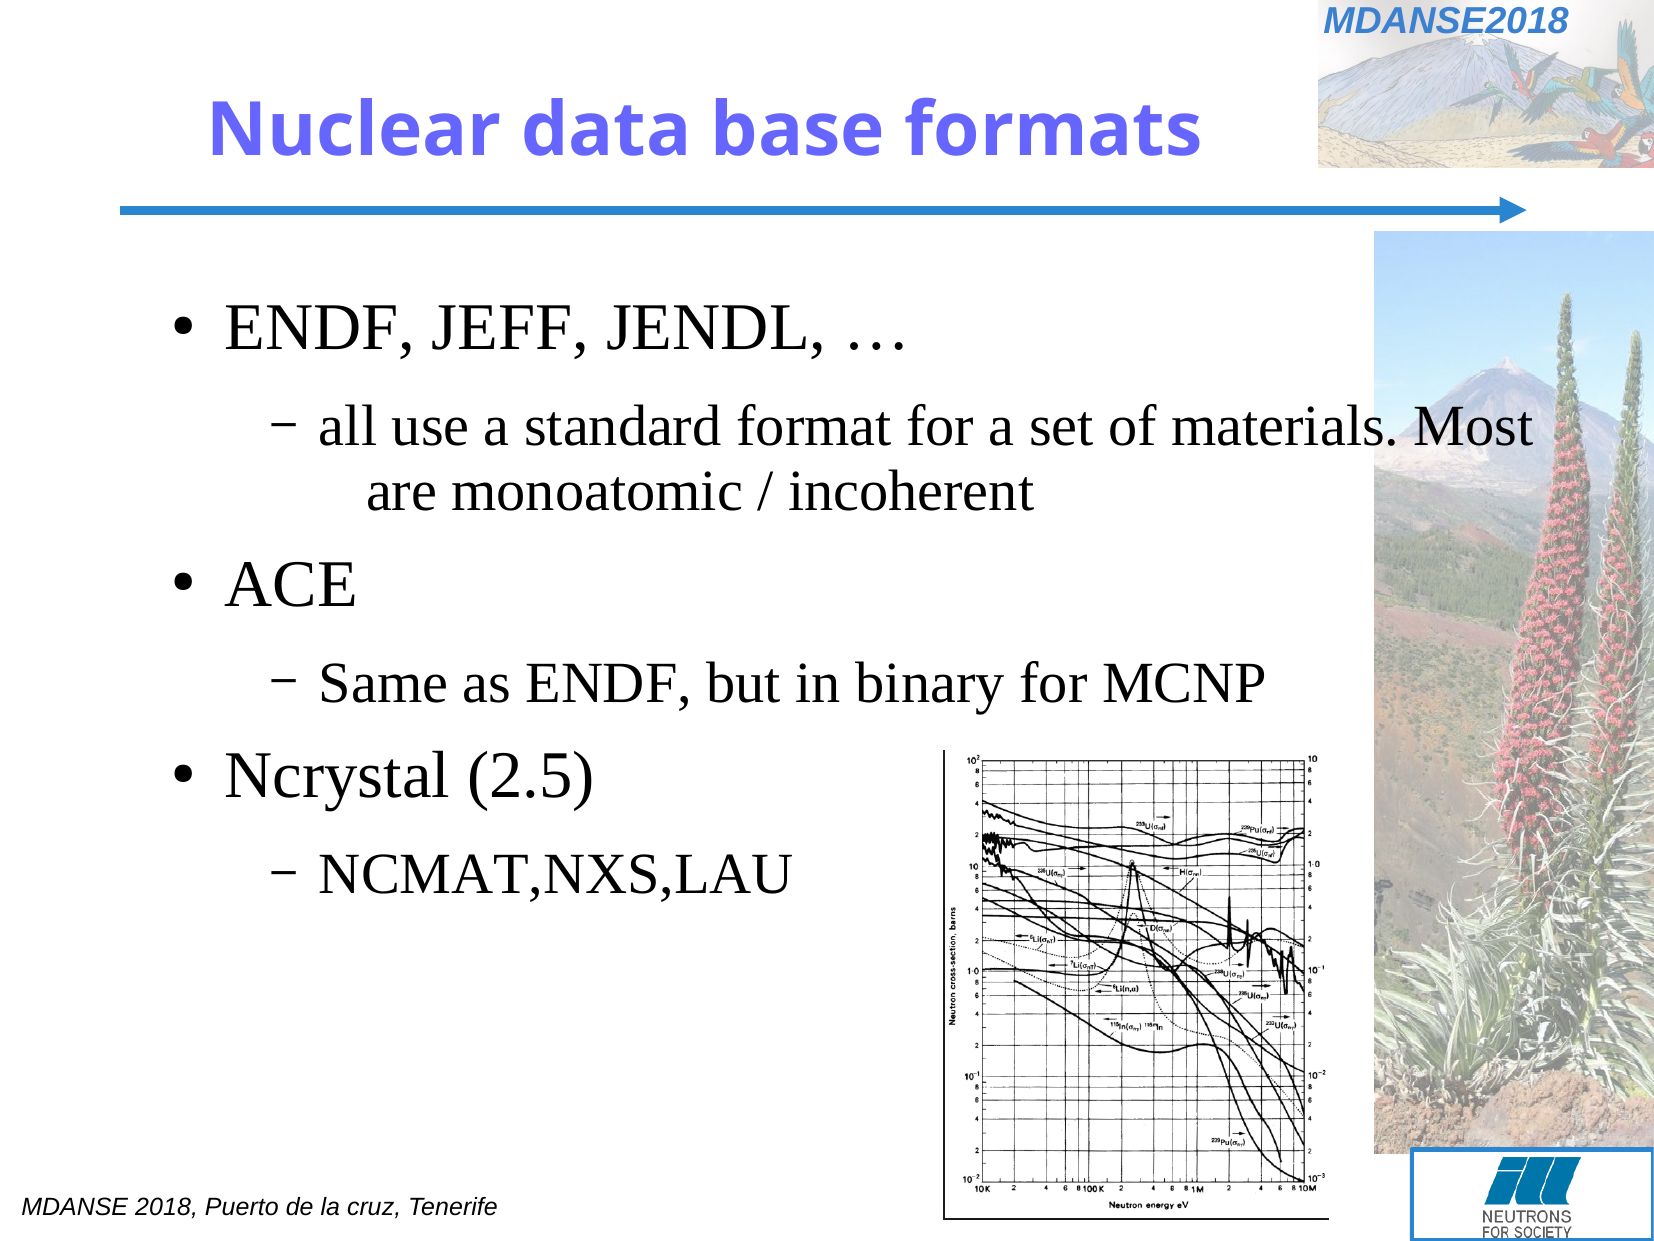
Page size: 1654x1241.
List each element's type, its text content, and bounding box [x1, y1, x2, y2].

picture [943, 750, 1329, 1221]
picture [1479, 1153, 1583, 1241]
title Nuclear data base formats [82, 49, 1328, 203]
list ENDF, JEFF, JENDL, … all use a standard format for a set of materials. Most are monoatomic / incoherent ACE Same as ENDF, but in binary for MCNP Ncrystal (2.5) NCMAT,NXS,LAU [82, 290, 1571, 1010]
